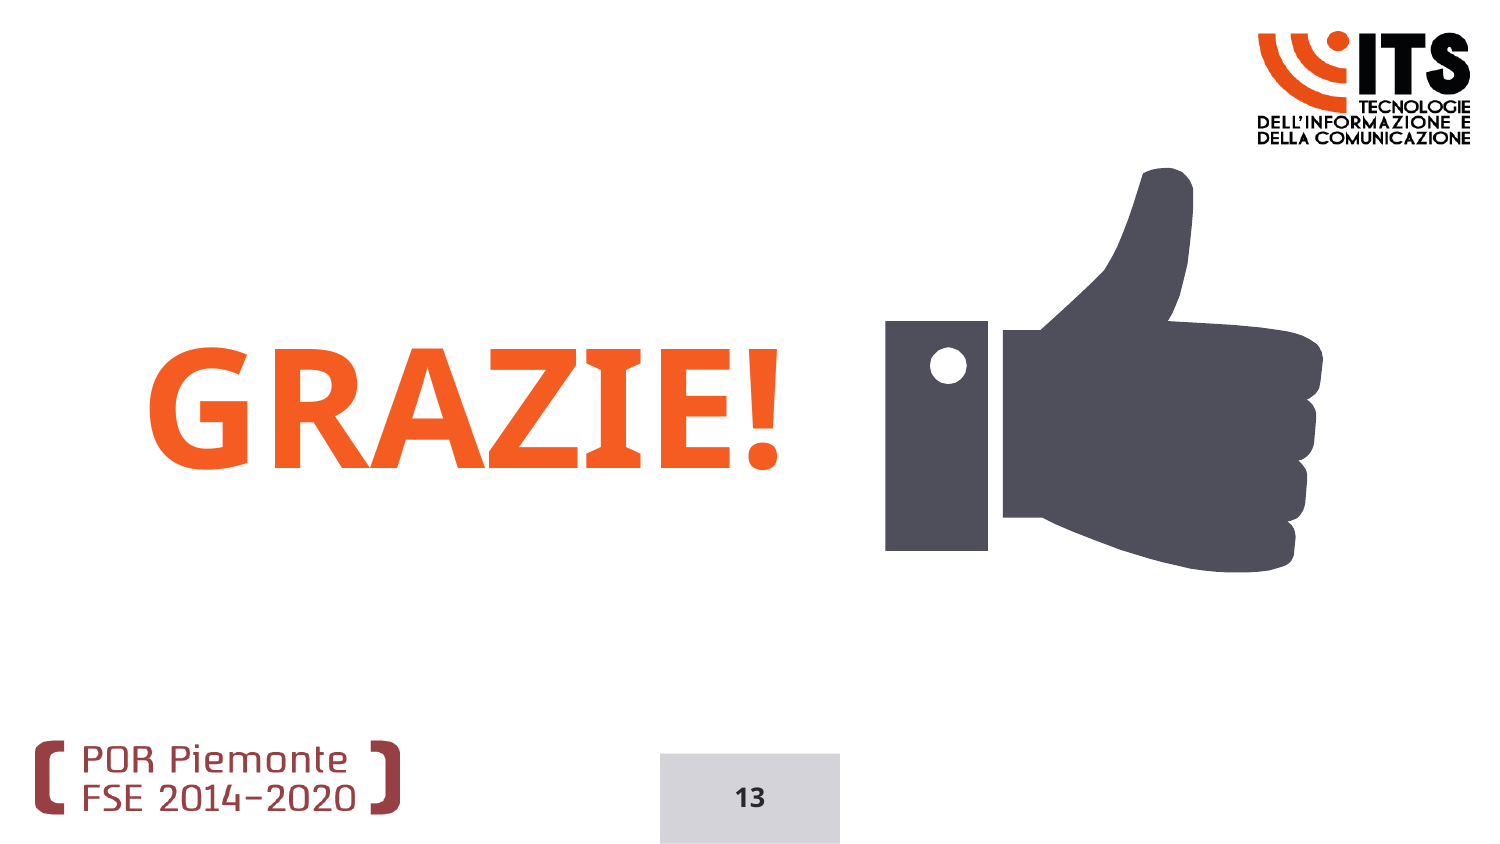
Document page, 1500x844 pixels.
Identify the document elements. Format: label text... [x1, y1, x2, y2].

picture [0, 0, 1500, 844]
text_box [1002, 167, 1324, 573]
slide_number <numero> [660, 753, 840, 844]
title GRAZIE! [125, 326, 843, 517]
text_box [885, 321, 988, 551]
